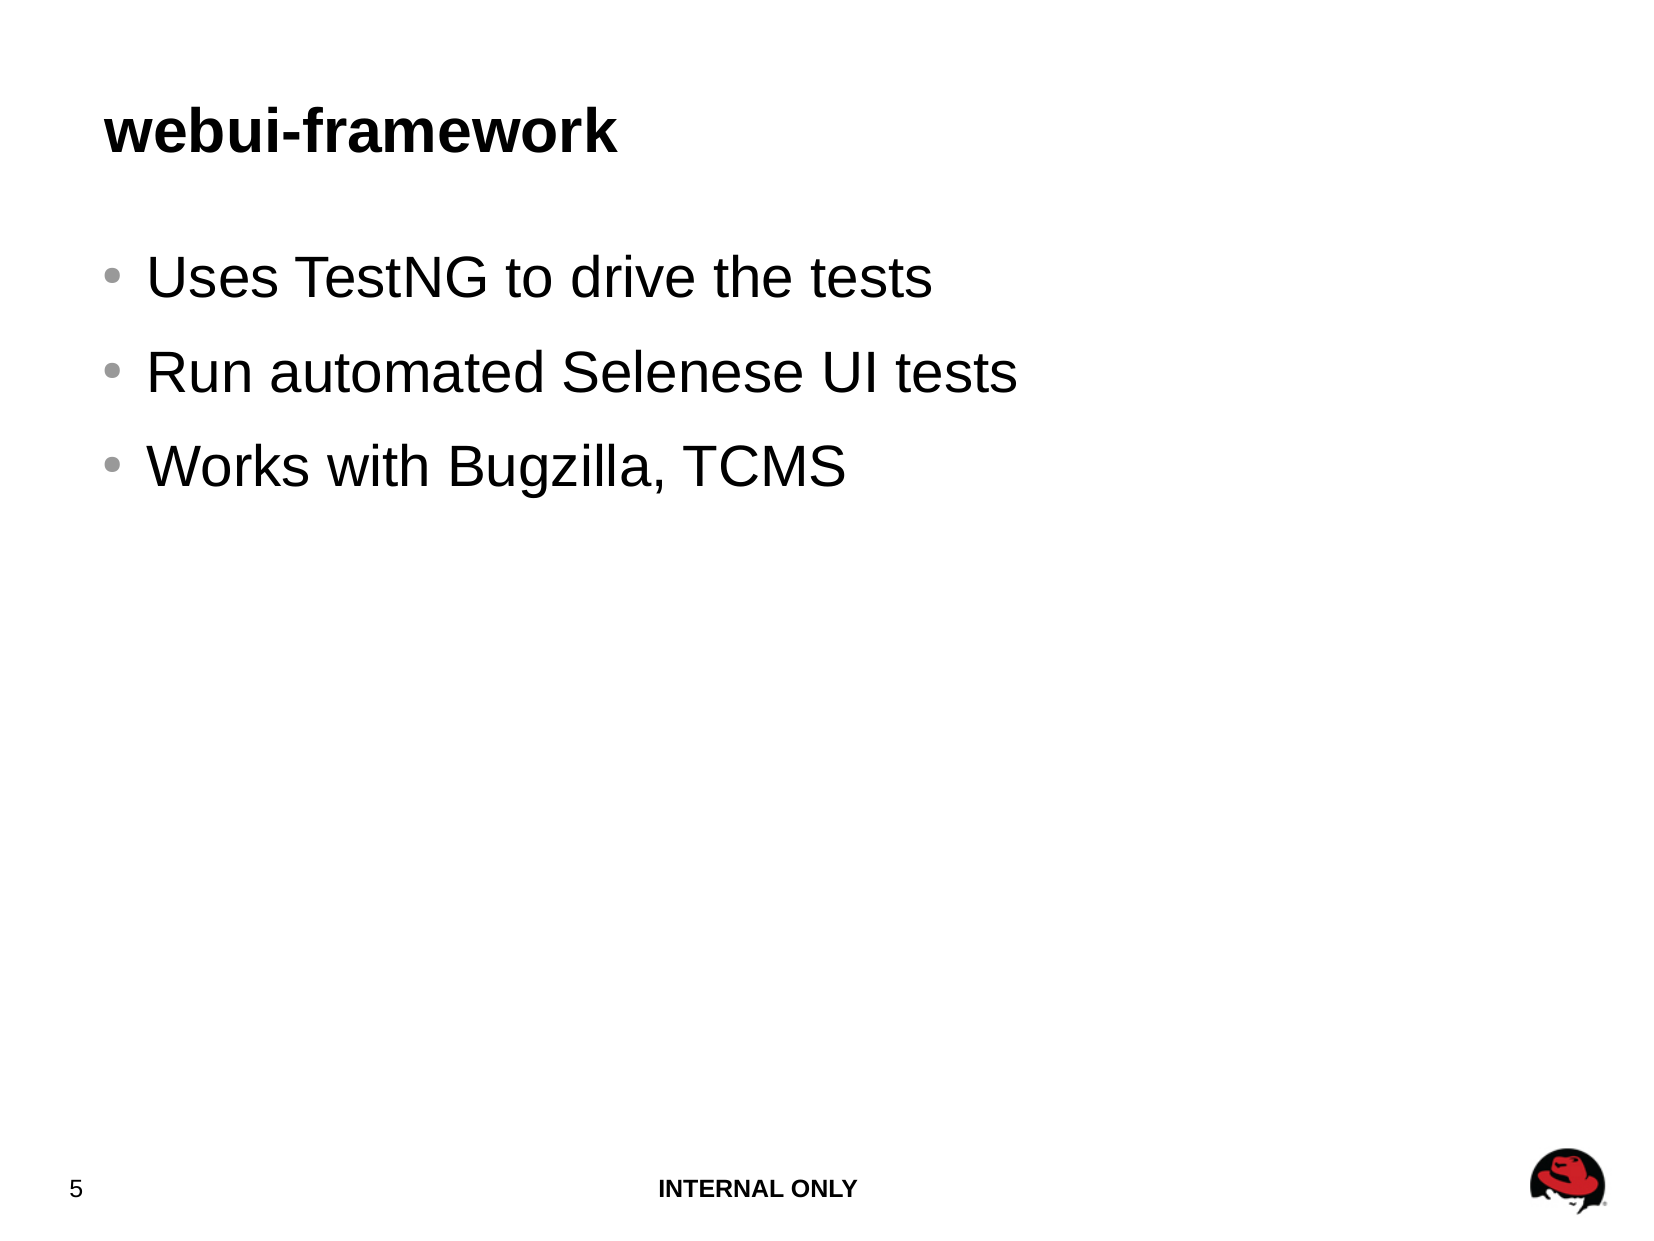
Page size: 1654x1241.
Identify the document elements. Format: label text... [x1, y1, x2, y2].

title webui-framework [82, 45, 1571, 218]
list Uses TestNG to drive the tests Run automated Selenese UI tests Works with Bugzilla, TCMS [86, 244, 1576, 1024]
picture [1529, 1146, 1613, 1224]
